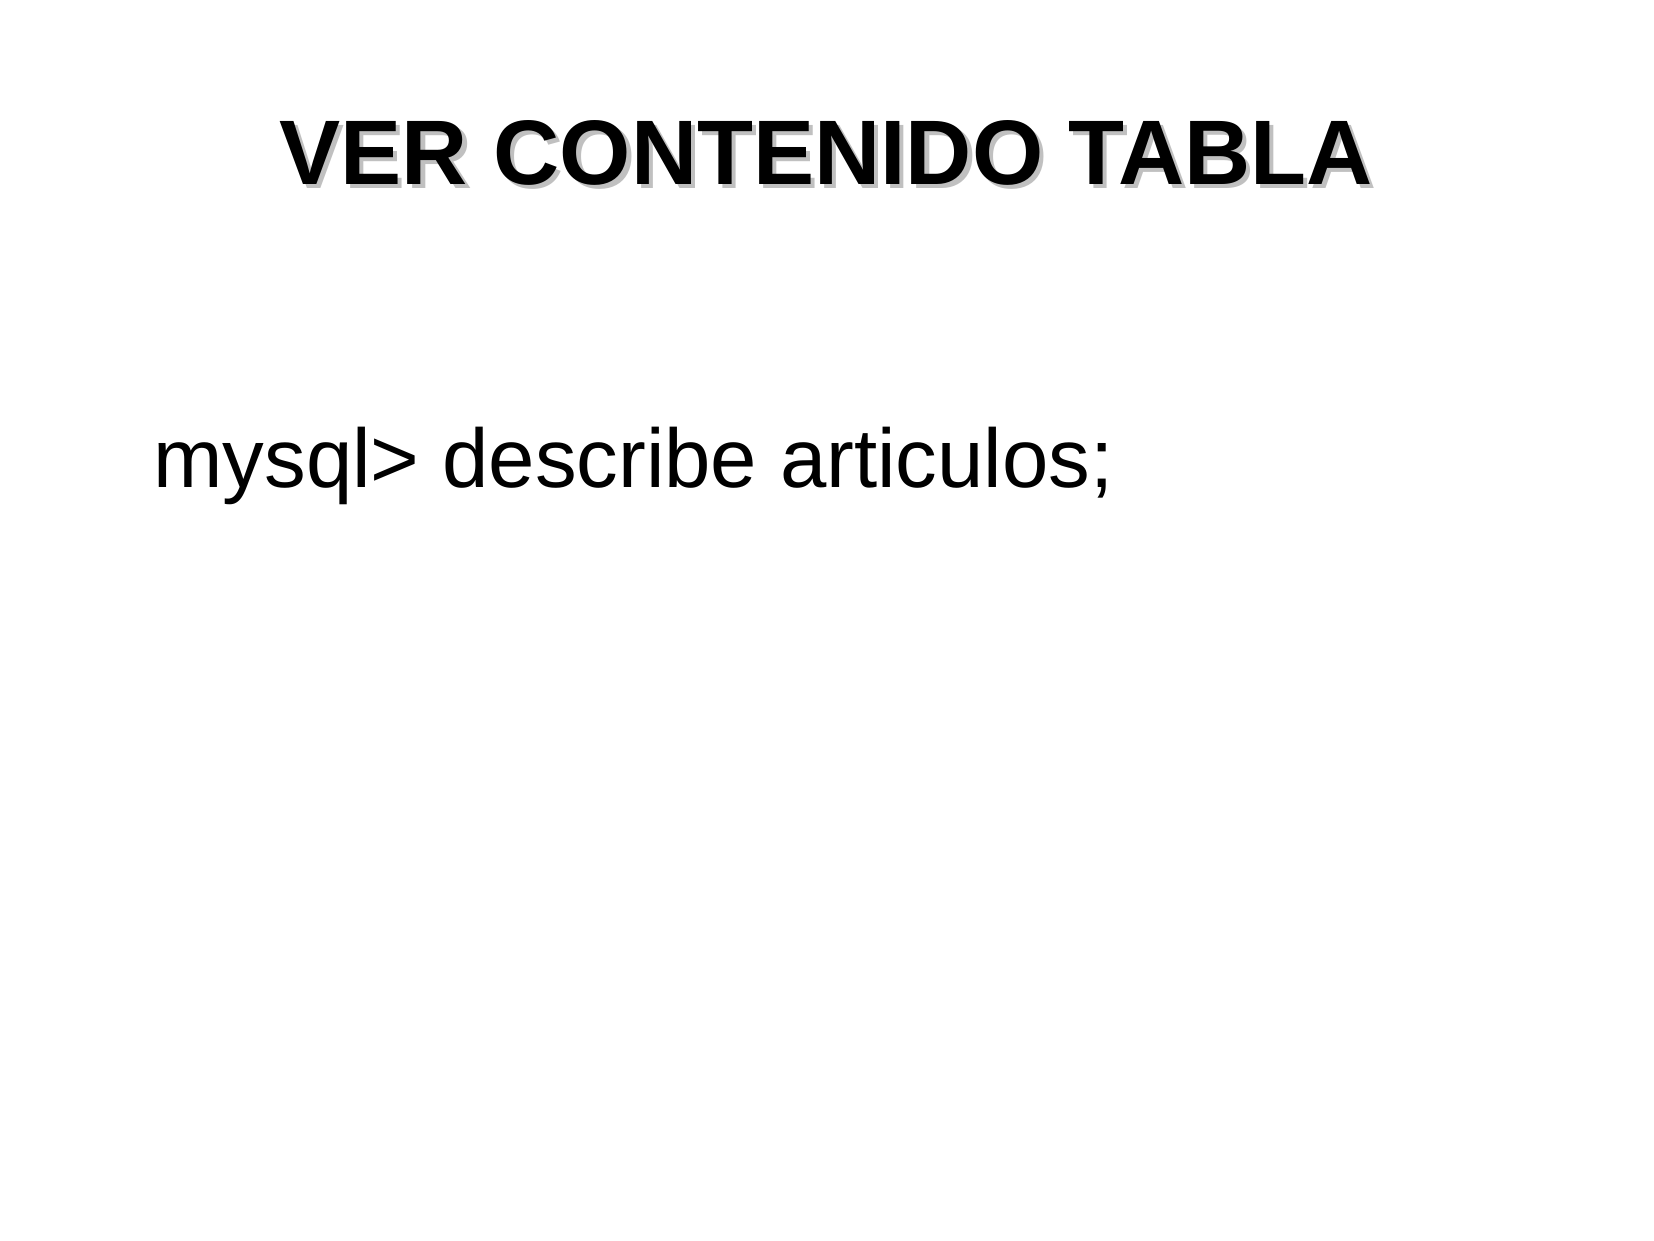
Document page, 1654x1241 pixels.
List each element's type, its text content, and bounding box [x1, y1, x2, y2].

title VER CONTENIDO TABLA [82, 49, 1571, 257]
list mysql> describe articulos; [82, 290, 1571, 1010]
